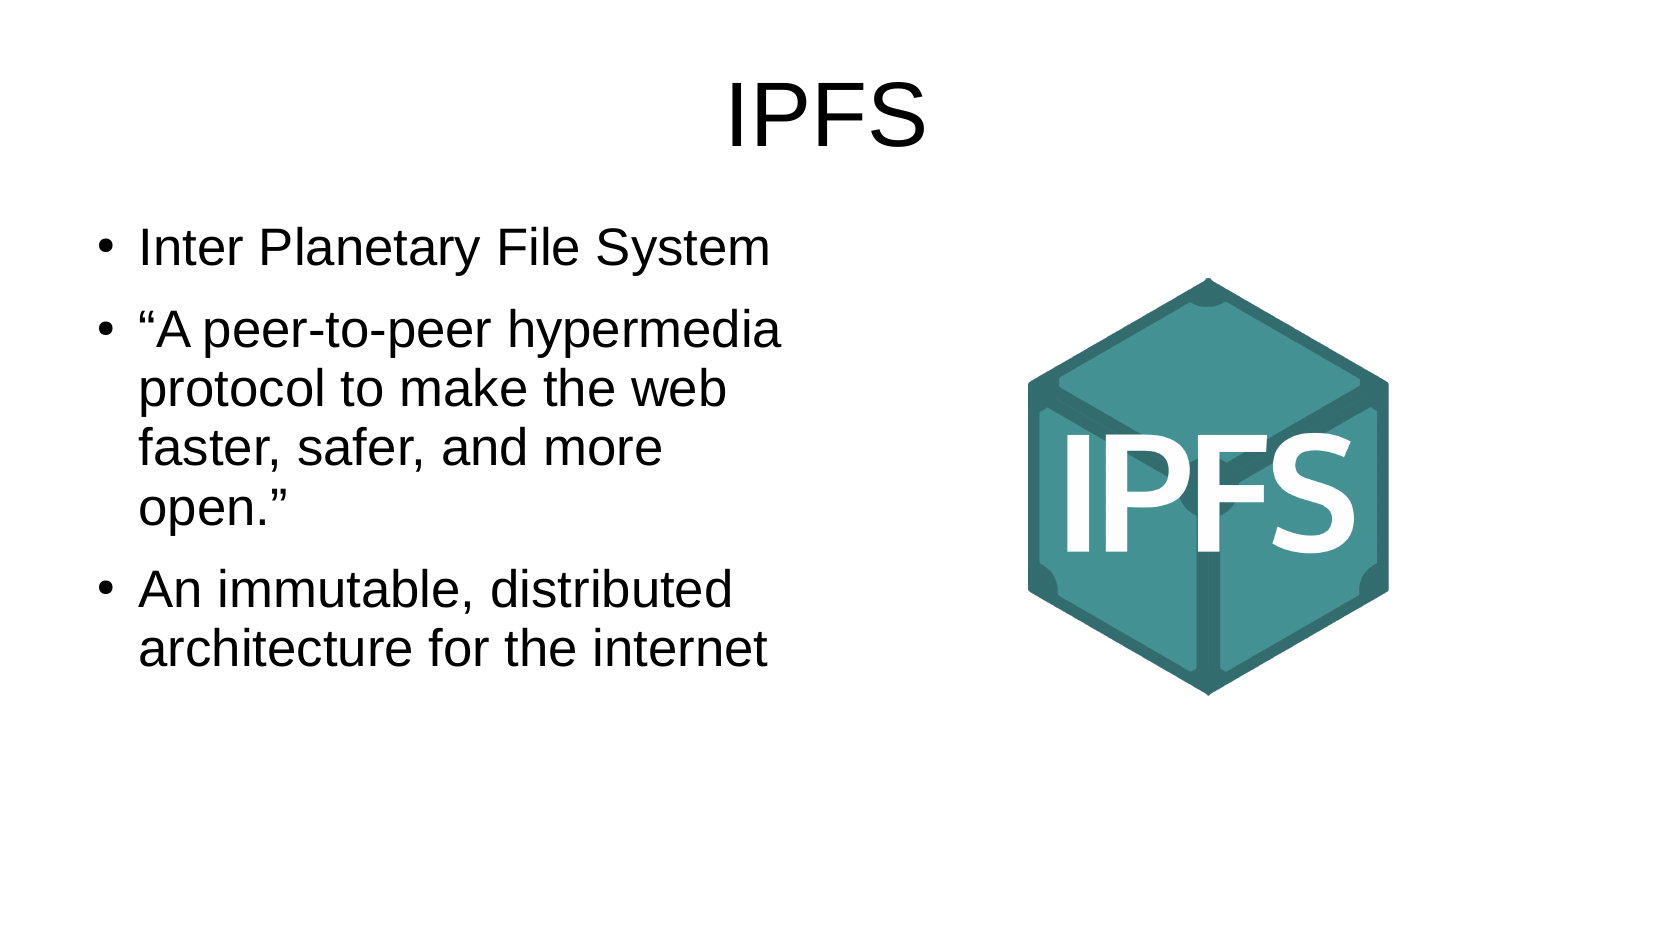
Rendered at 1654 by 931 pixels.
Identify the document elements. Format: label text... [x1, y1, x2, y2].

list Inter Planetary File System “A peer-to-peer hypermedia protocol to make the web faster, safer, and more open.” An immutable, distributed architecture for the internet [82, 217, 809, 758]
title IPFS [82, 37, 1571, 193]
picture [999, 278, 1417, 696]
